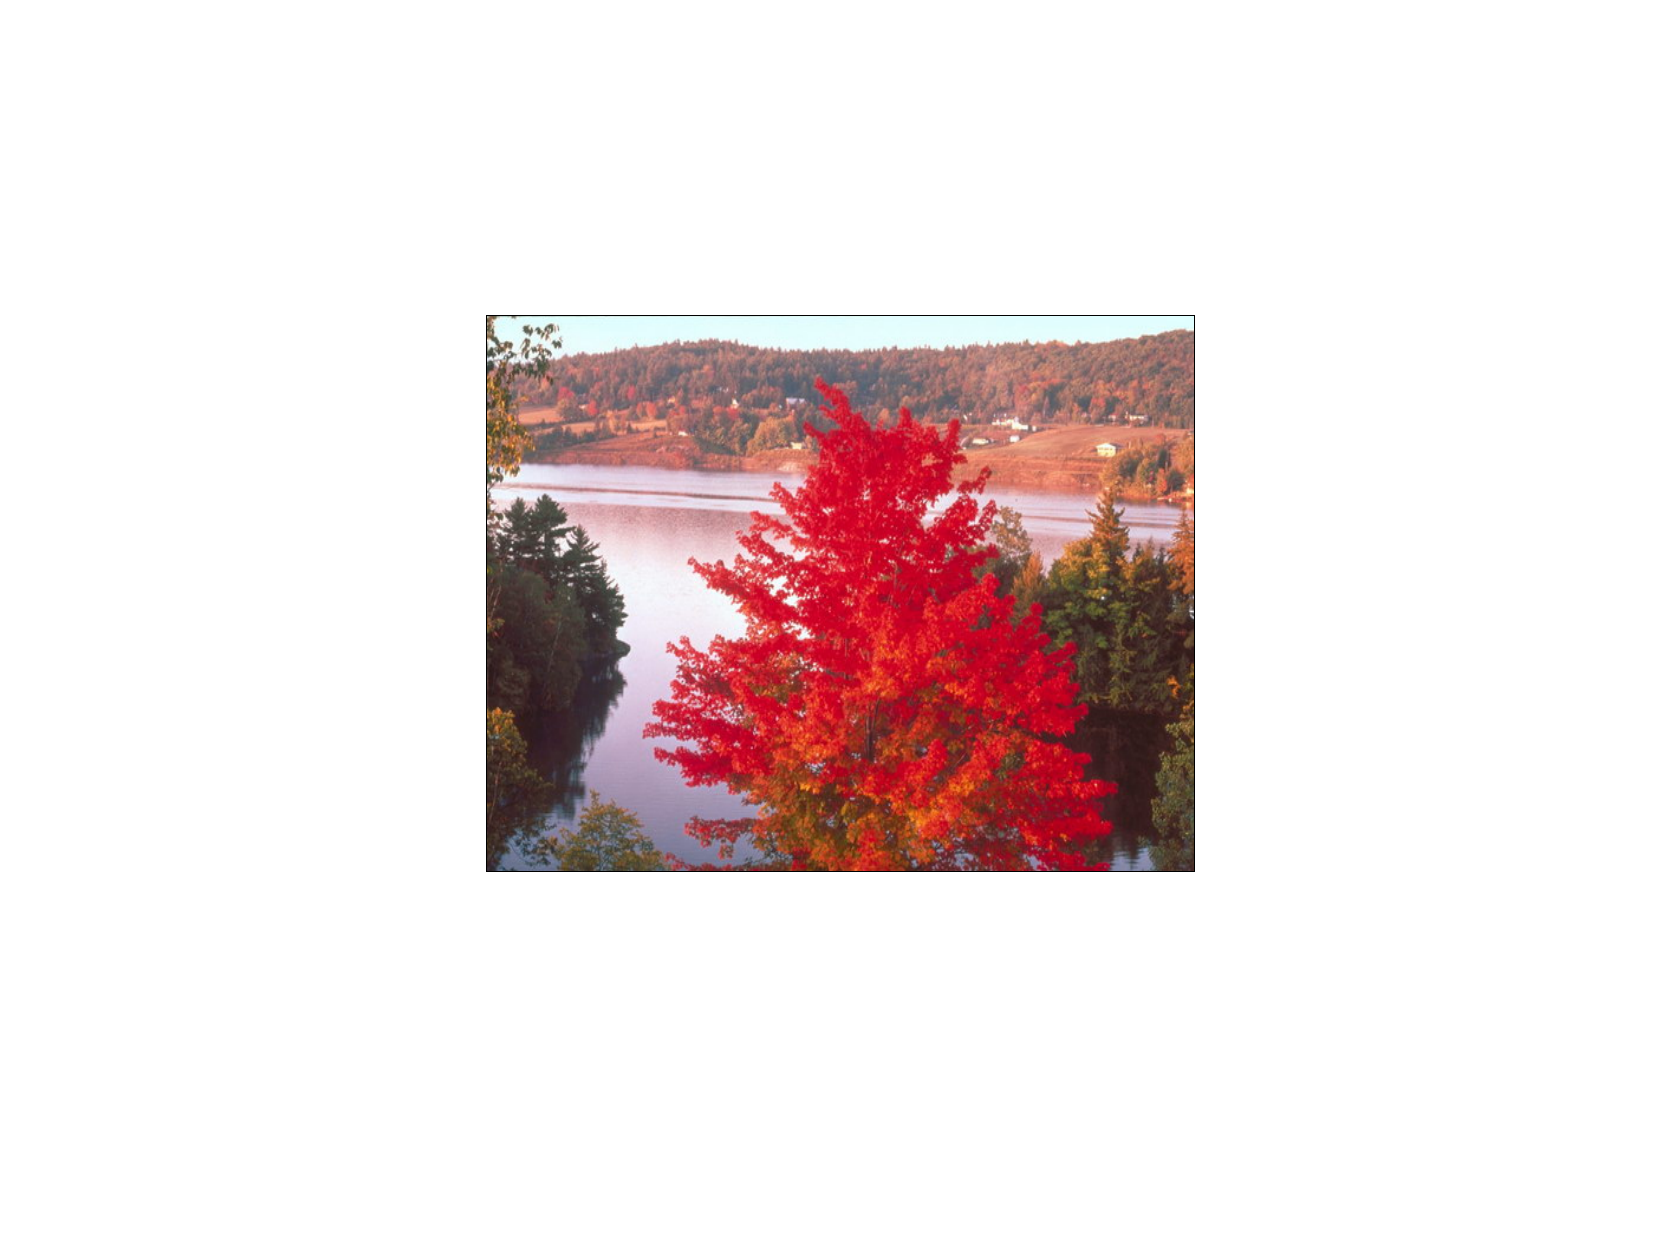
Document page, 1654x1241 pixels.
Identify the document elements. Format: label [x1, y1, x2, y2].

picture [486, 315, 1195, 872]
